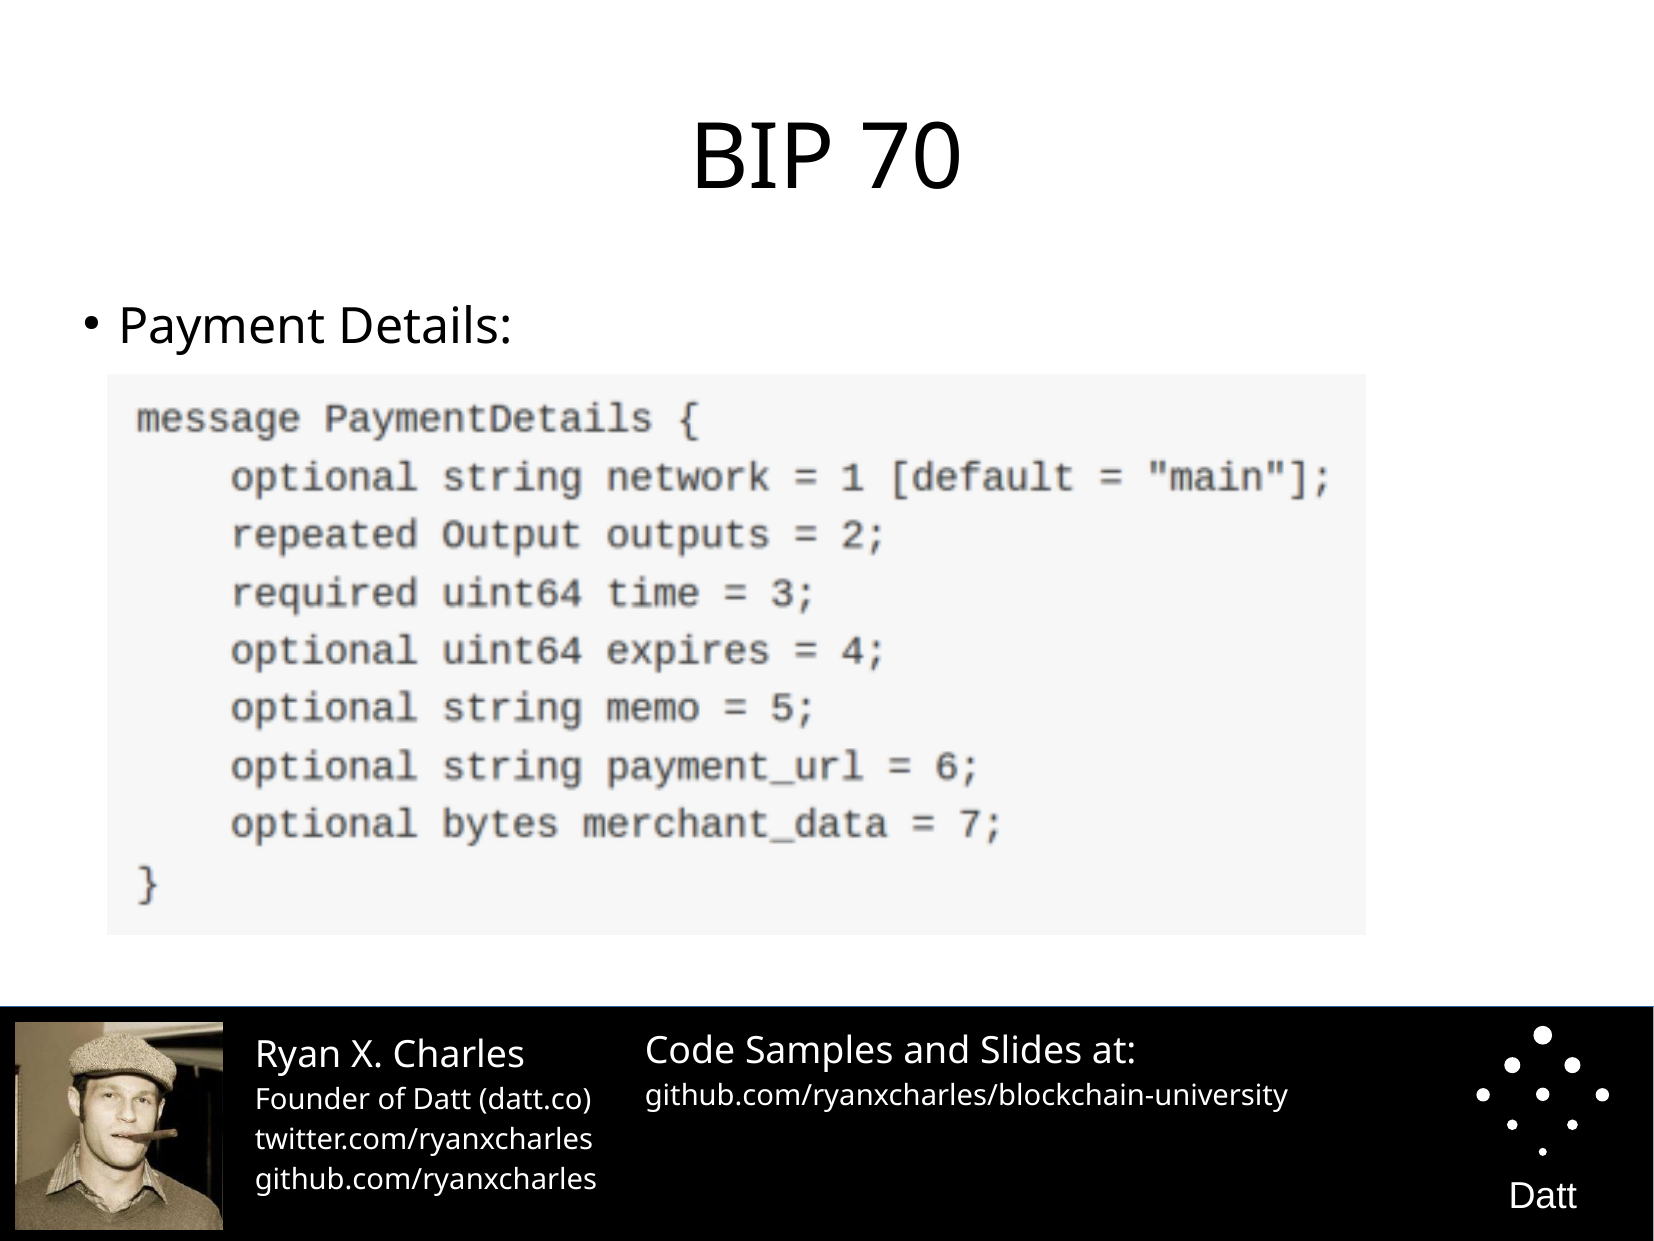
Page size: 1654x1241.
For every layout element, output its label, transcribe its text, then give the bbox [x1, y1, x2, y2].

text_box Code Samples and Slides at: github.com/ryanxcharles/blockchain-university [630, 1015, 1403, 1156]
subtitle Payment Details: [82, 290, 1571, 1010]
text_box Ryan X. Charles Founder of Datt (datt.co) twitter.com/ryanxcharles github.com/ryanxcharles [240, 1020, 976, 1241]
picture [15, 1022, 223, 1231]
text_box [0, 1006, 1654, 1241]
title BIP 70 [82, 49, 1571, 257]
picture [107, 374, 1366, 935]
text_box Datt [1452, 1167, 1633, 1241]
picture [1475, 1023, 1611, 1159]
